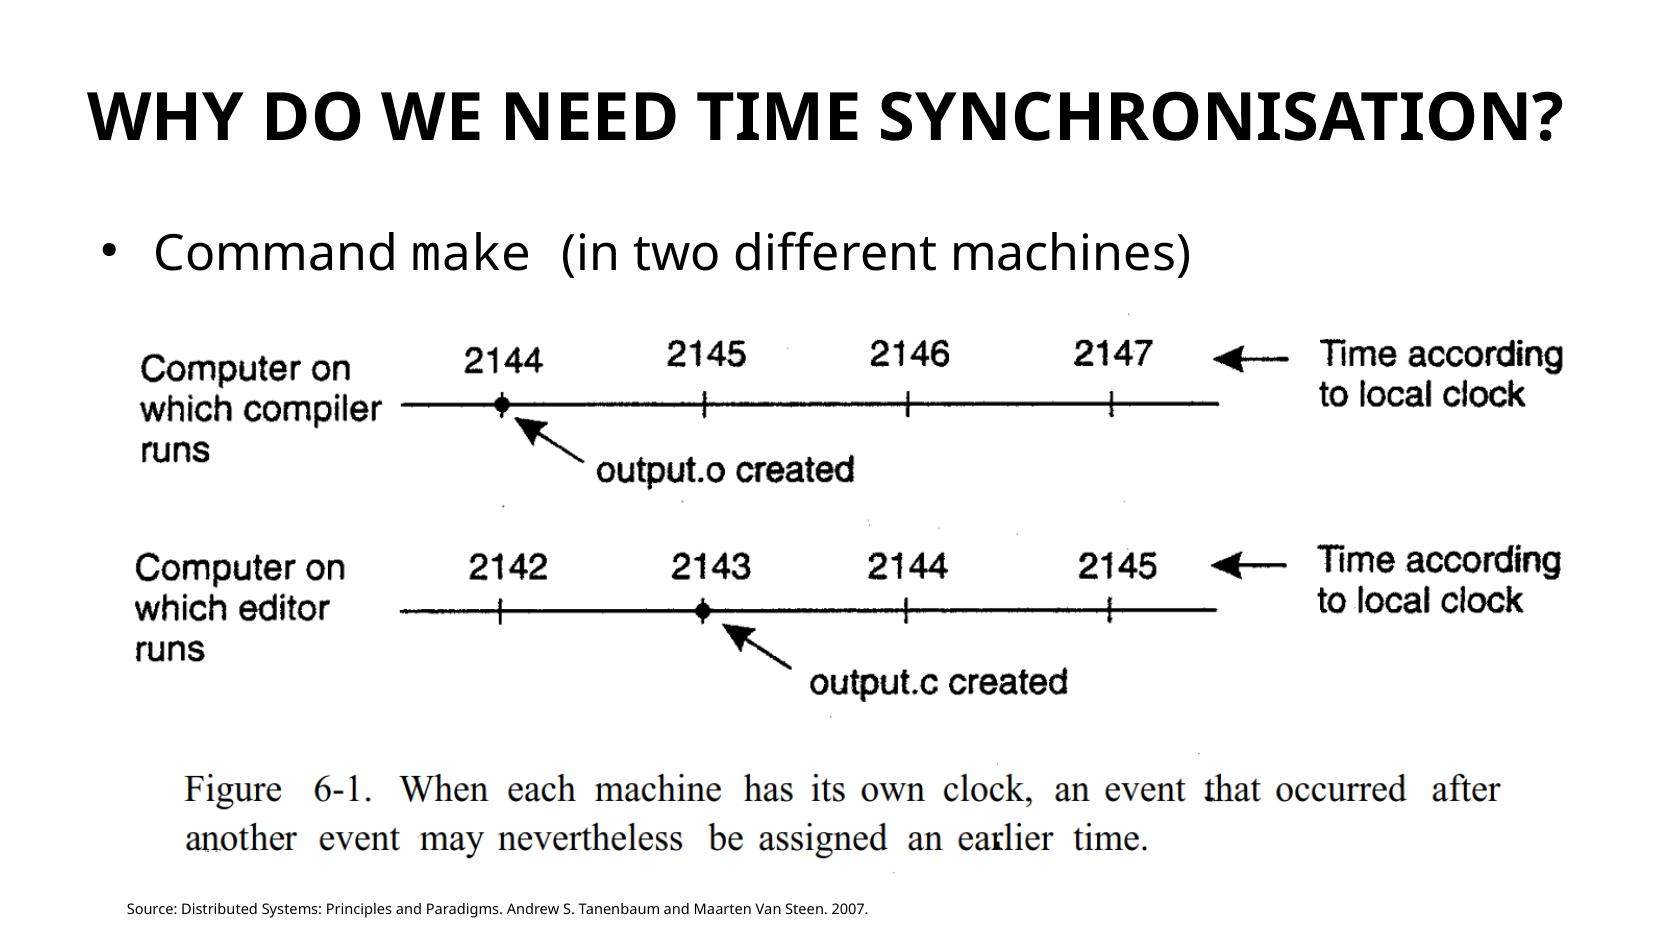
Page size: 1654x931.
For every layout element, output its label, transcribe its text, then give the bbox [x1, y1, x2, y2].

text_box Source: Distributed Systems: Principles and Paradigms. Andrew S. Tanenbaum and Maarten Van Steen. 2007. [112, 891, 1016, 925]
list Command make (in two different machines) [82, 217, 1571, 757]
picture [106, 291, 1591, 875]
title WHY DO WE NEED TIME SYNCHRONISATION? [82, 33, 1571, 196]
